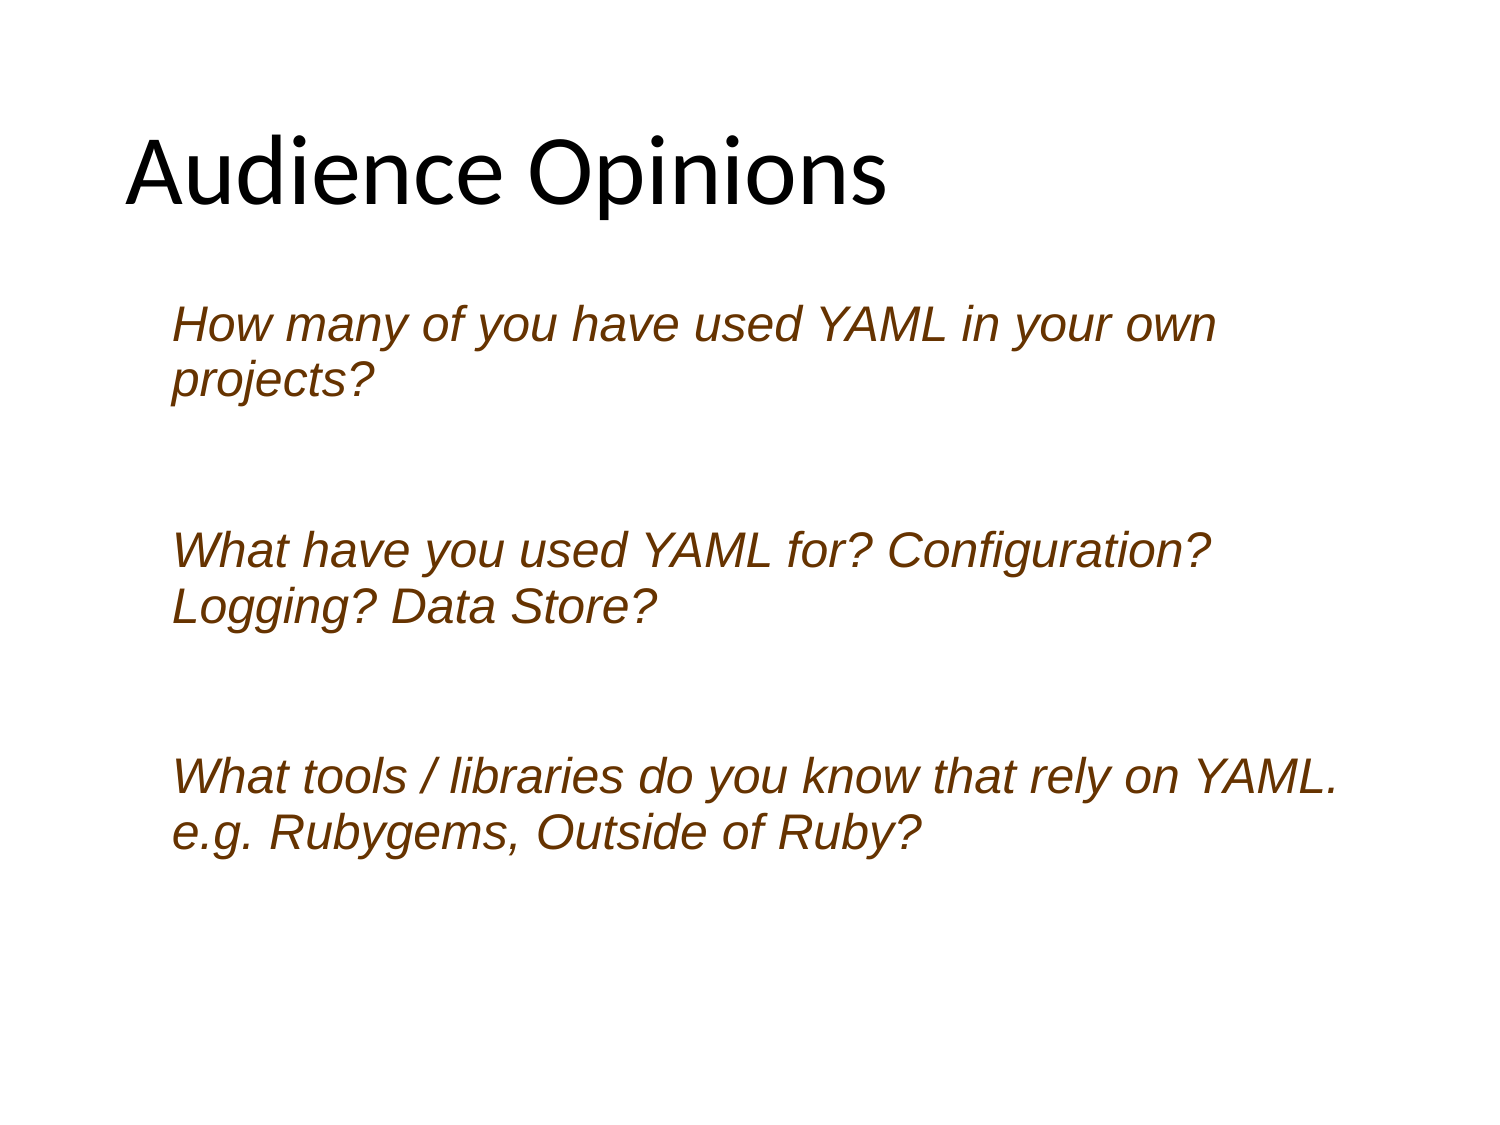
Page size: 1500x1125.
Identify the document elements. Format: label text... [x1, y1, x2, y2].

list How many of you have used YAML in your own projects? What have you used YAML for? Configuration? Logging? Data Store? What tools / libraries do you know that rely on YAML. e.g. Rubygems, Outside of Ruby? [100, 295, 1421, 949]
title Audience Opinions [90, 58, 1365, 300]
